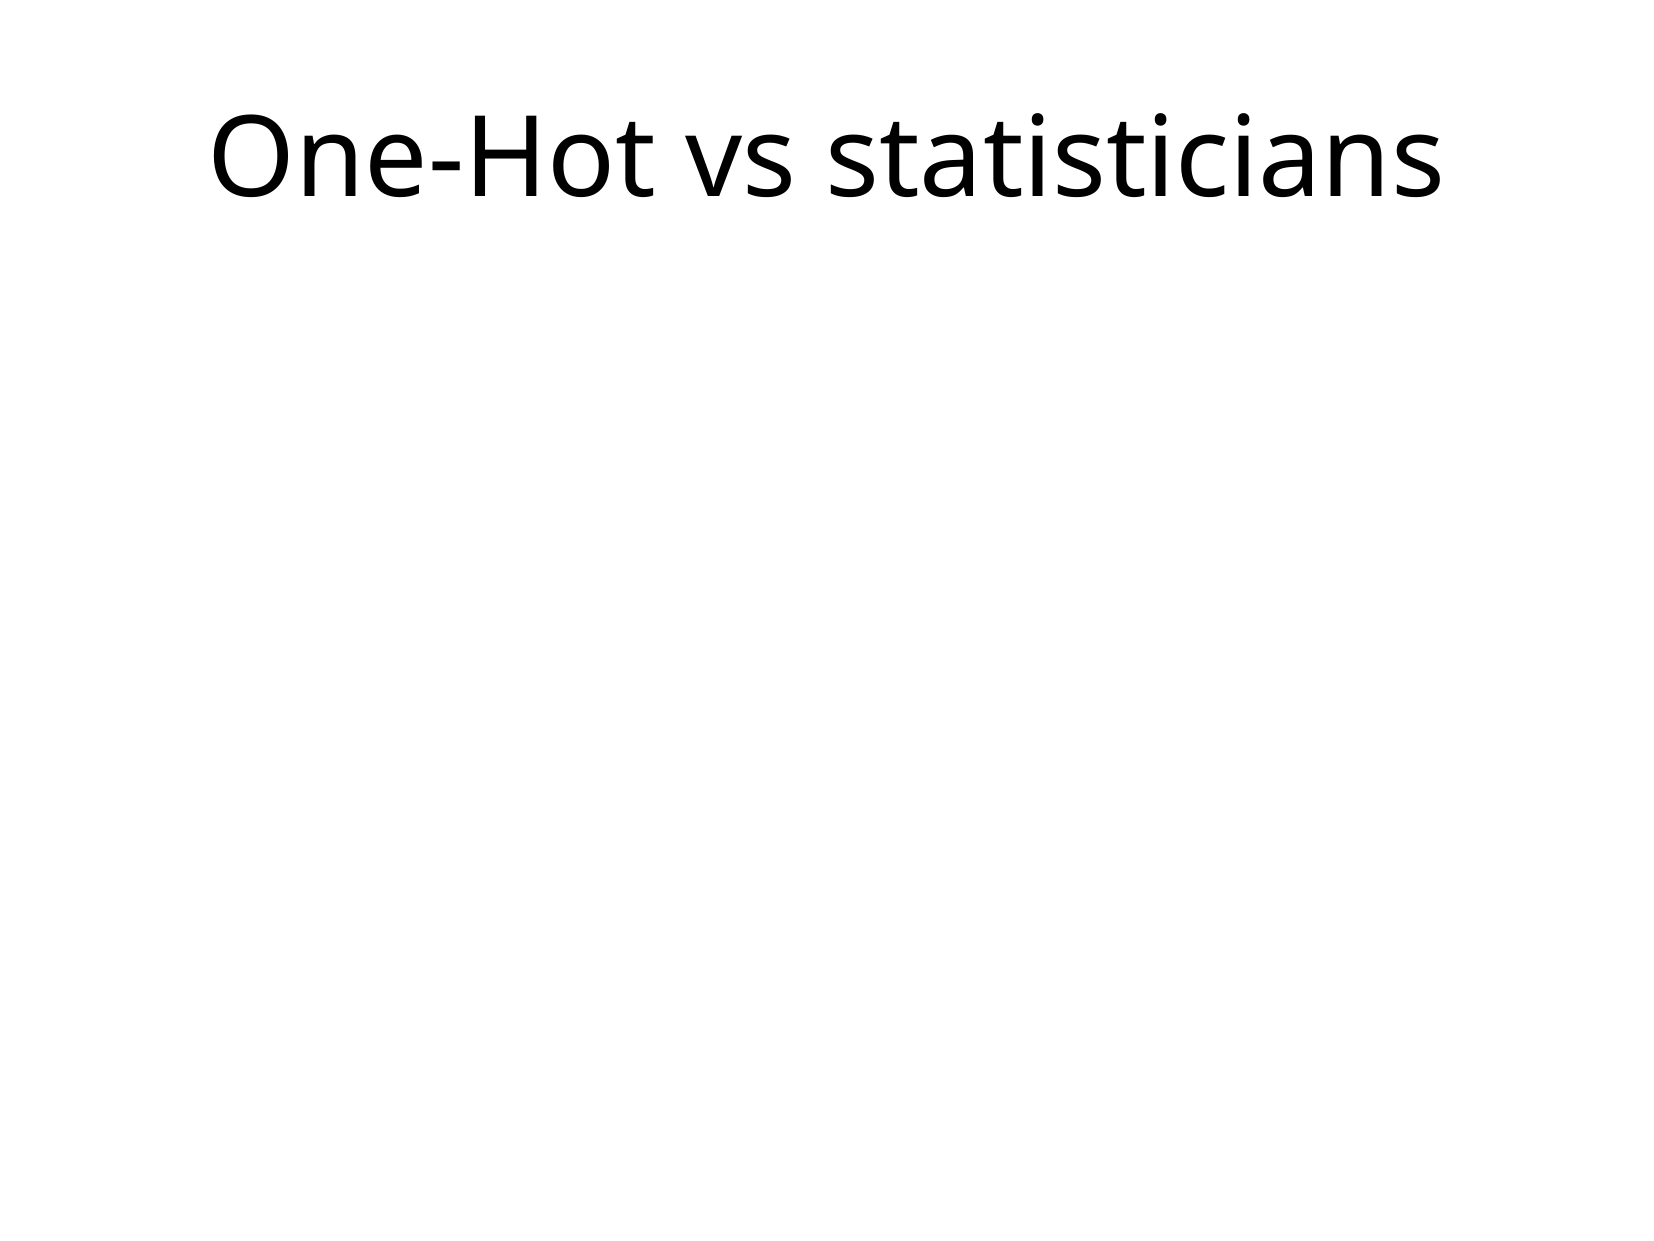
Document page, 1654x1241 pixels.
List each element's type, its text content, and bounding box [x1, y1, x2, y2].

title One-Hot vs statisticians [82, 49, 1571, 257]
